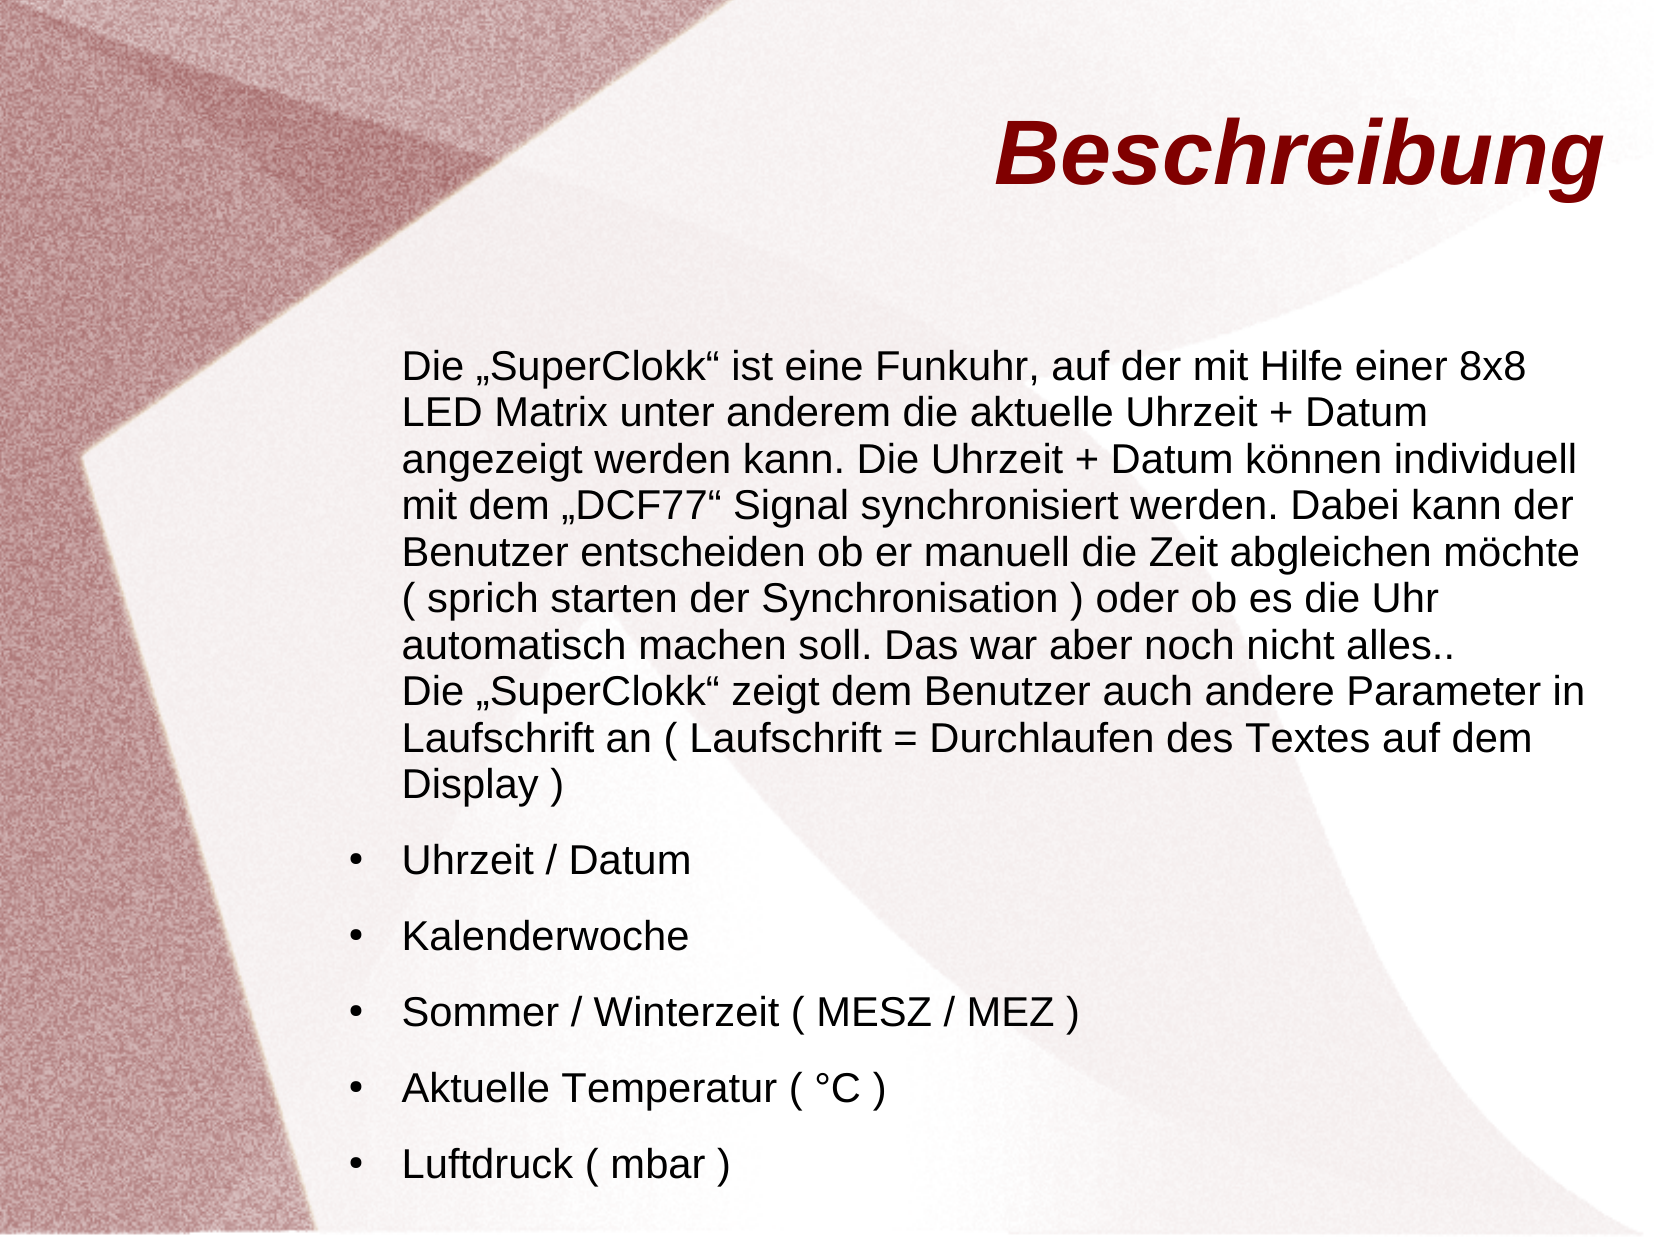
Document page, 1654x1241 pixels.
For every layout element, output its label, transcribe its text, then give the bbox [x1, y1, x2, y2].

list Die „SuperClokk“ ist eine Funkuhr, auf der mit Hilfe einer 8x8 LED Matrix unter anderem die aktuelle Uhrzeit + Datum angezeigt werden kann. Die Uhrzeit + Datum können individuell mit dem „DCF77“ Signal synchronisiert werden. Dabei kann der Benutzer entscheiden ob er manuell die Zeit abgleichen möchte ( sprich starten der Synchronisation ) oder ob es die Uhr automatisch machen soll. Das war aber noch nicht alles.. Die „SuperClokk“ zeigt dem Benutzer auch andere Parameter in Laufschrift an ( Laufschrift = Durchlaufen des Textes auf dem Display ) Uhrzeit / Datum Kalenderwoche Sommer / Winterzeit ( MESZ / MEZ ) Aktuelle Temperatur ( °C ) Luftdruck ( mbar ) [330, 342, 1607, 1192]
picture [0, 0, 1654, 1241]
title Beschreibung [596, 49, 1607, 257]
